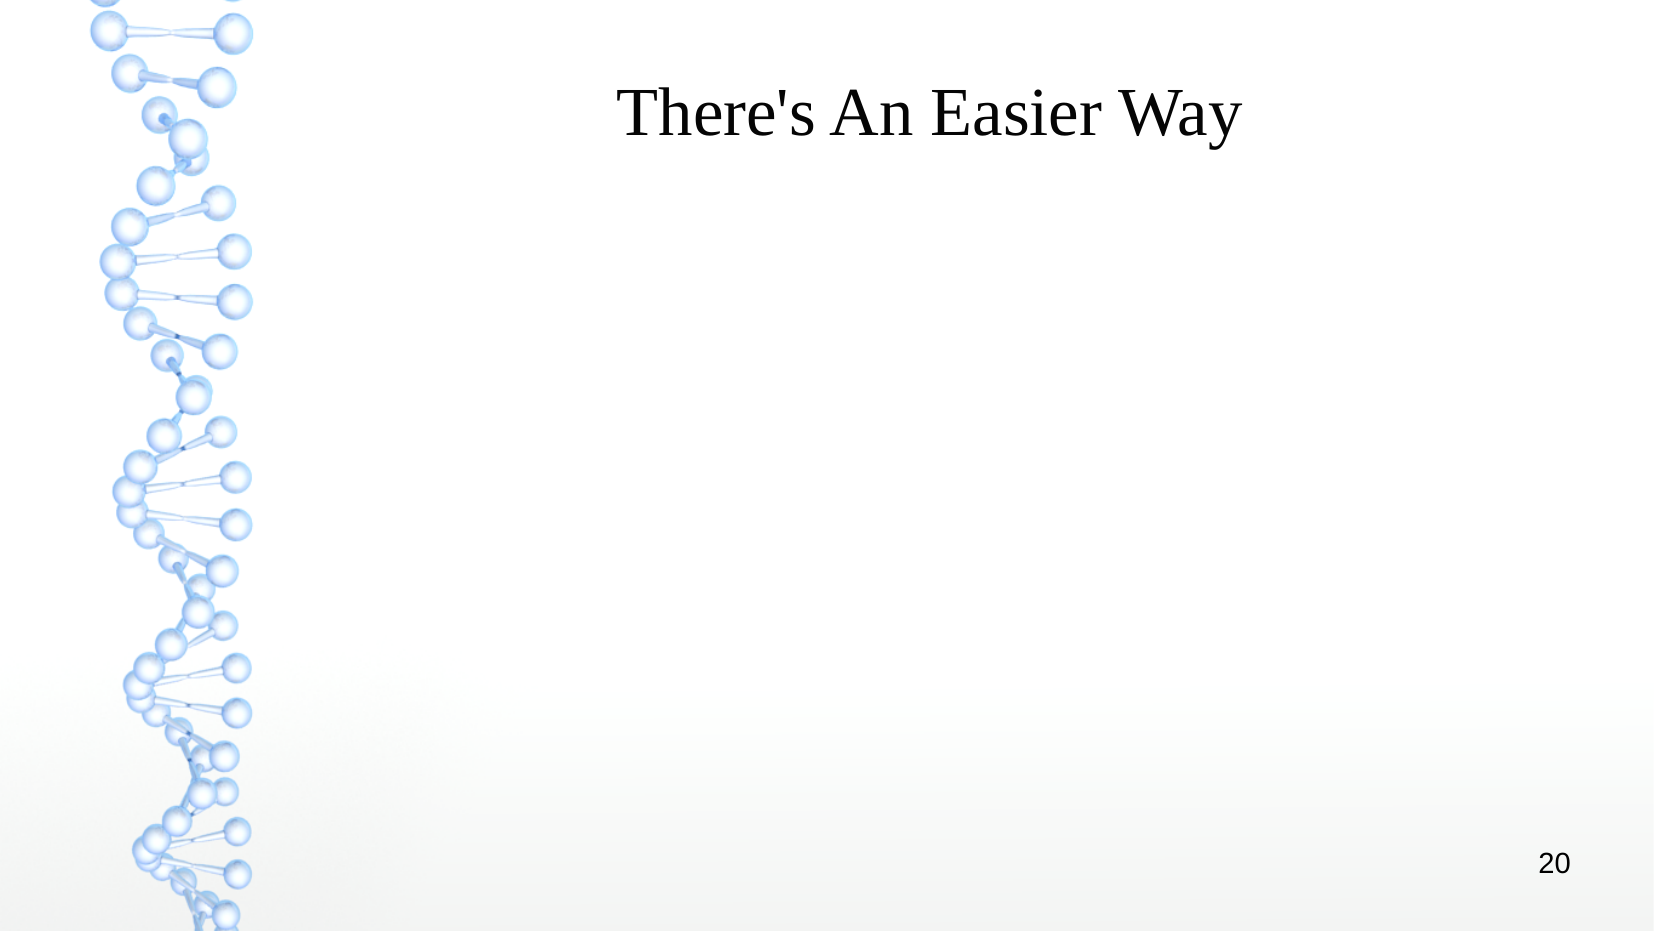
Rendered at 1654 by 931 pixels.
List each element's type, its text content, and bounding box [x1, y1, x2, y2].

picture [0, 0, 1654, 931]
title There's An Easier Way [265, 35, 1595, 189]
